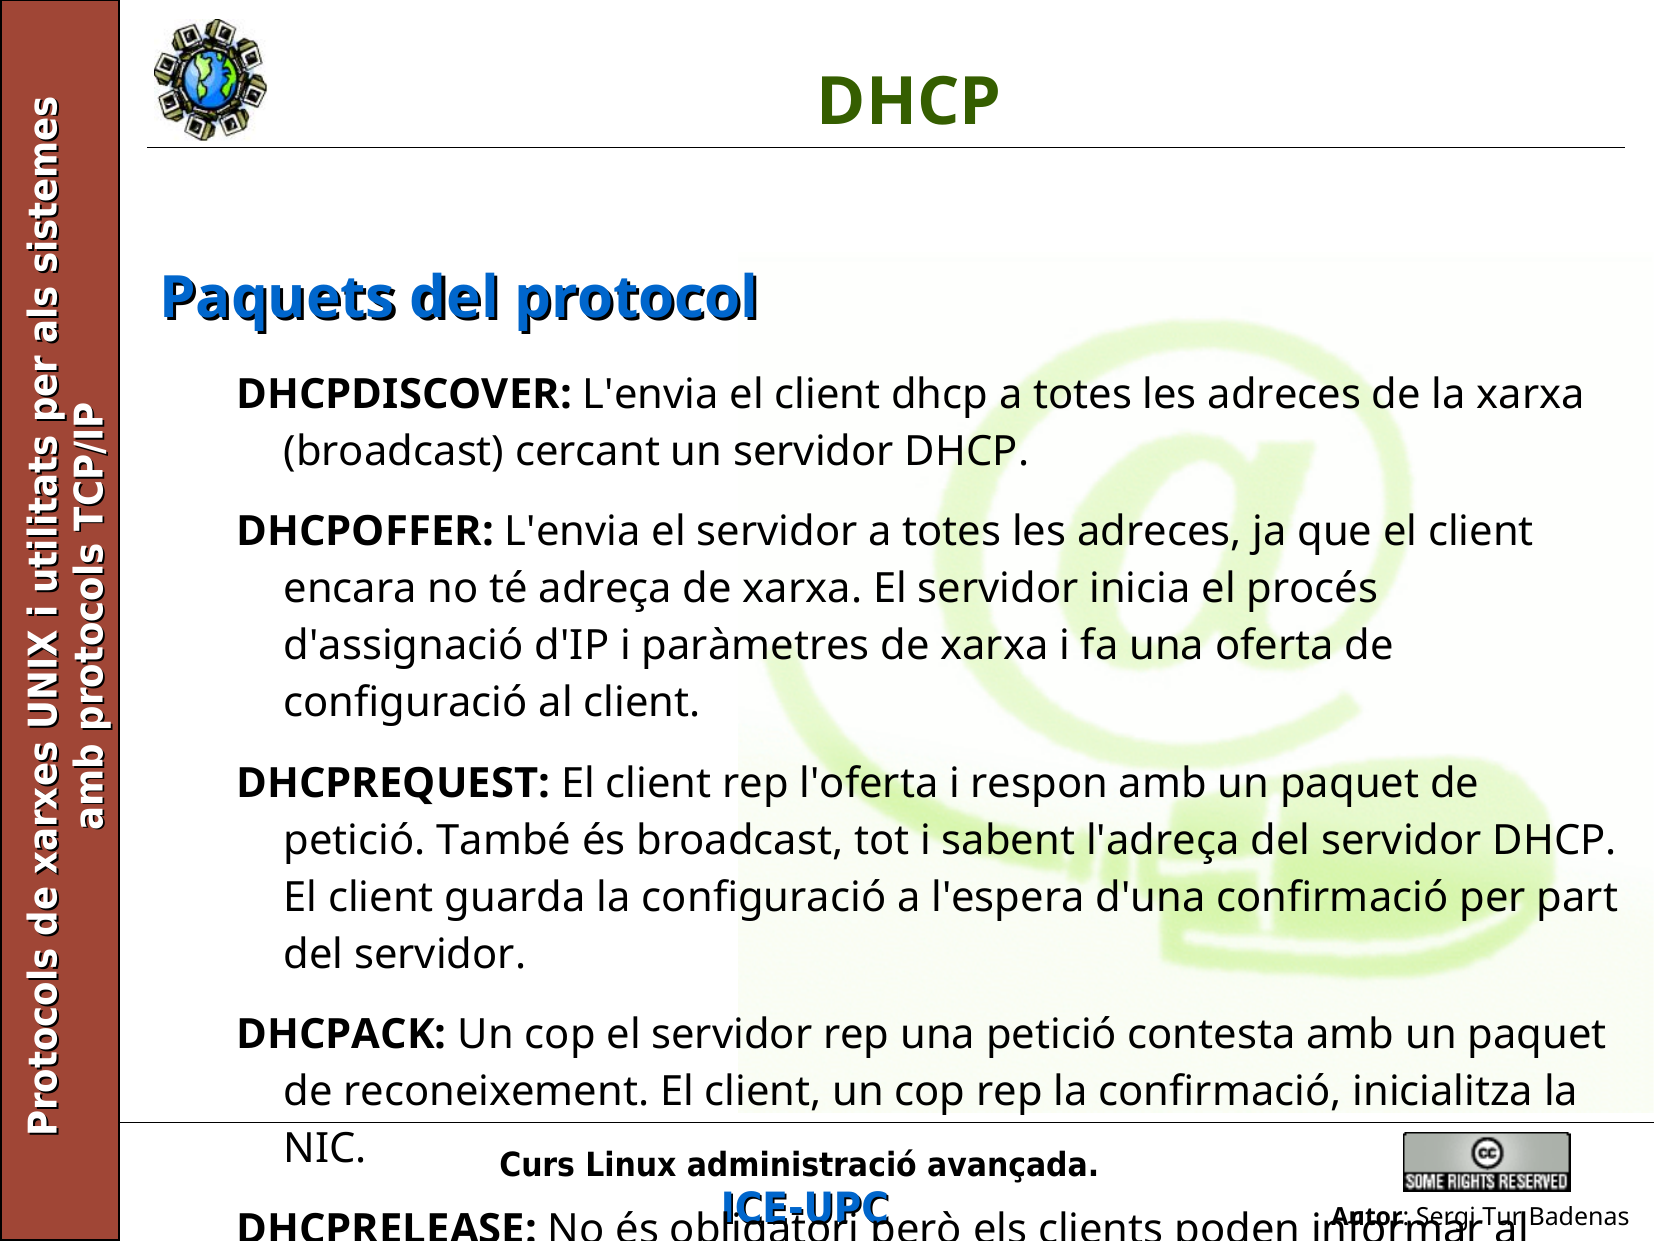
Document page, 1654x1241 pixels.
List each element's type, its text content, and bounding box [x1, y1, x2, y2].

list Paquets del protocol DHCPDISCOVER: L'envia el client dhcp a totes les adreces de la xarxa (broadcast) cercant un servidor DHCP. DHCPOFFER: L'envia el servidor a totes les adreces, ja que el client encara no té adreça de xarxa. El servidor inicia el procés d'assignació d'IP i paràmetres de xarxa i fa una oferta de configuració al client. DHCPREQUEST: El client rep l'oferta i respon amb un paquet de petició. També és broadcast, tot i sabent l'adreça del servidor DHCP. El client guarda la configuració a l'espera d'una confirmació per part del servidor. DHCPACK: Un cop el servidor rep una petició contesta amb un paquet de reconeixement. El client, un cop rep la confirmació, inicialitza la NIC. DHCPRELEASE: No és obligatori però els clients poden informar al servidors de quan deixen d'utilitzar la configuració (NIC apagada). [141, 254, 1630, 1105]
picture [1403, 1132, 1571, 1192]
picture [154, 19, 268, 142]
picture [738, 252, 1654, 1113]
picture [738, 1105, 943, 1113]
picture [946, 1105, 1021, 1113]
title DHCP [165, 49, 1654, 148]
